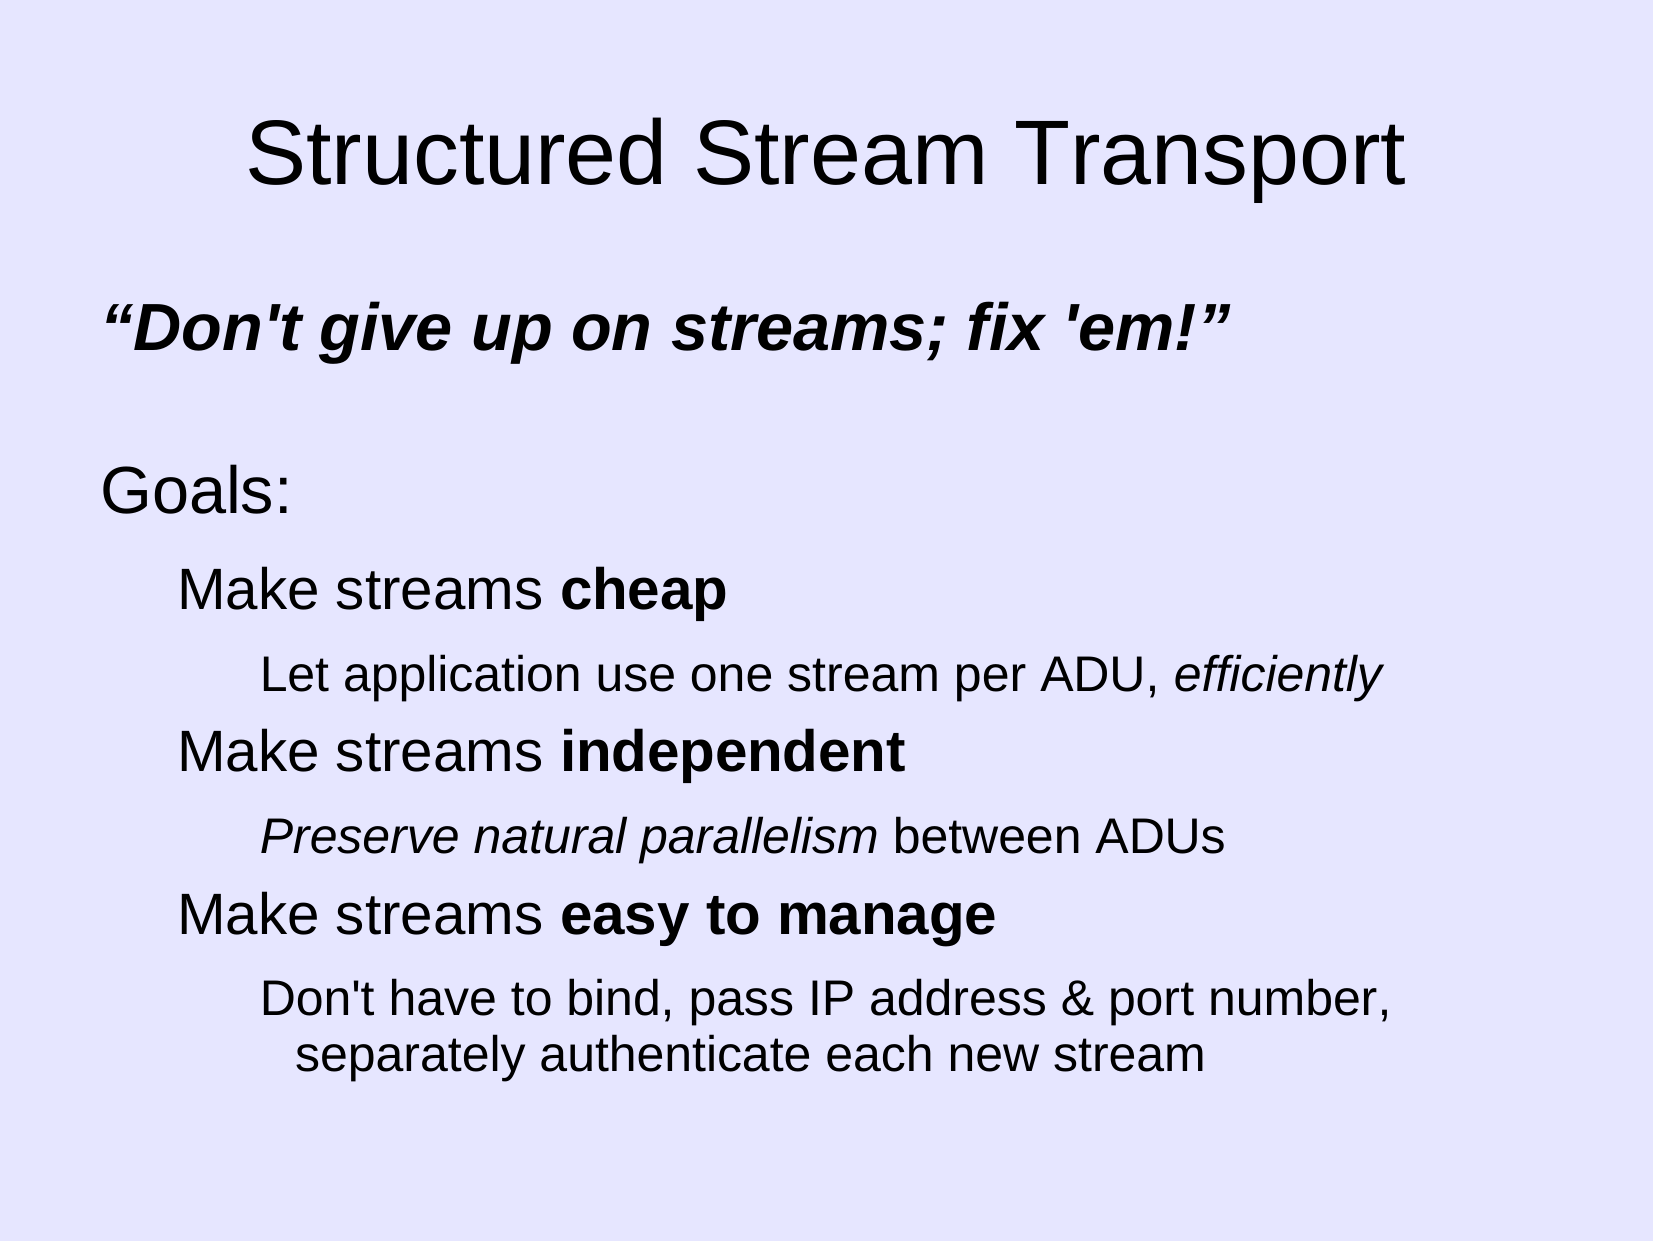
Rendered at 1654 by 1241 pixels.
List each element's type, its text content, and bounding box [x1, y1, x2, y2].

title Structured Stream Transport [82, 49, 1571, 257]
list “Don't give up on streams; fix 'em!” Goals: Make streams cheap Let application use one stream per ADU, efficiently Make streams independent Preserve natural parallelism between ADUs Make streams easy to manage Don't have to bind, pass IP address & port number, separately authenticate each new stream [82, 290, 1571, 1109]
